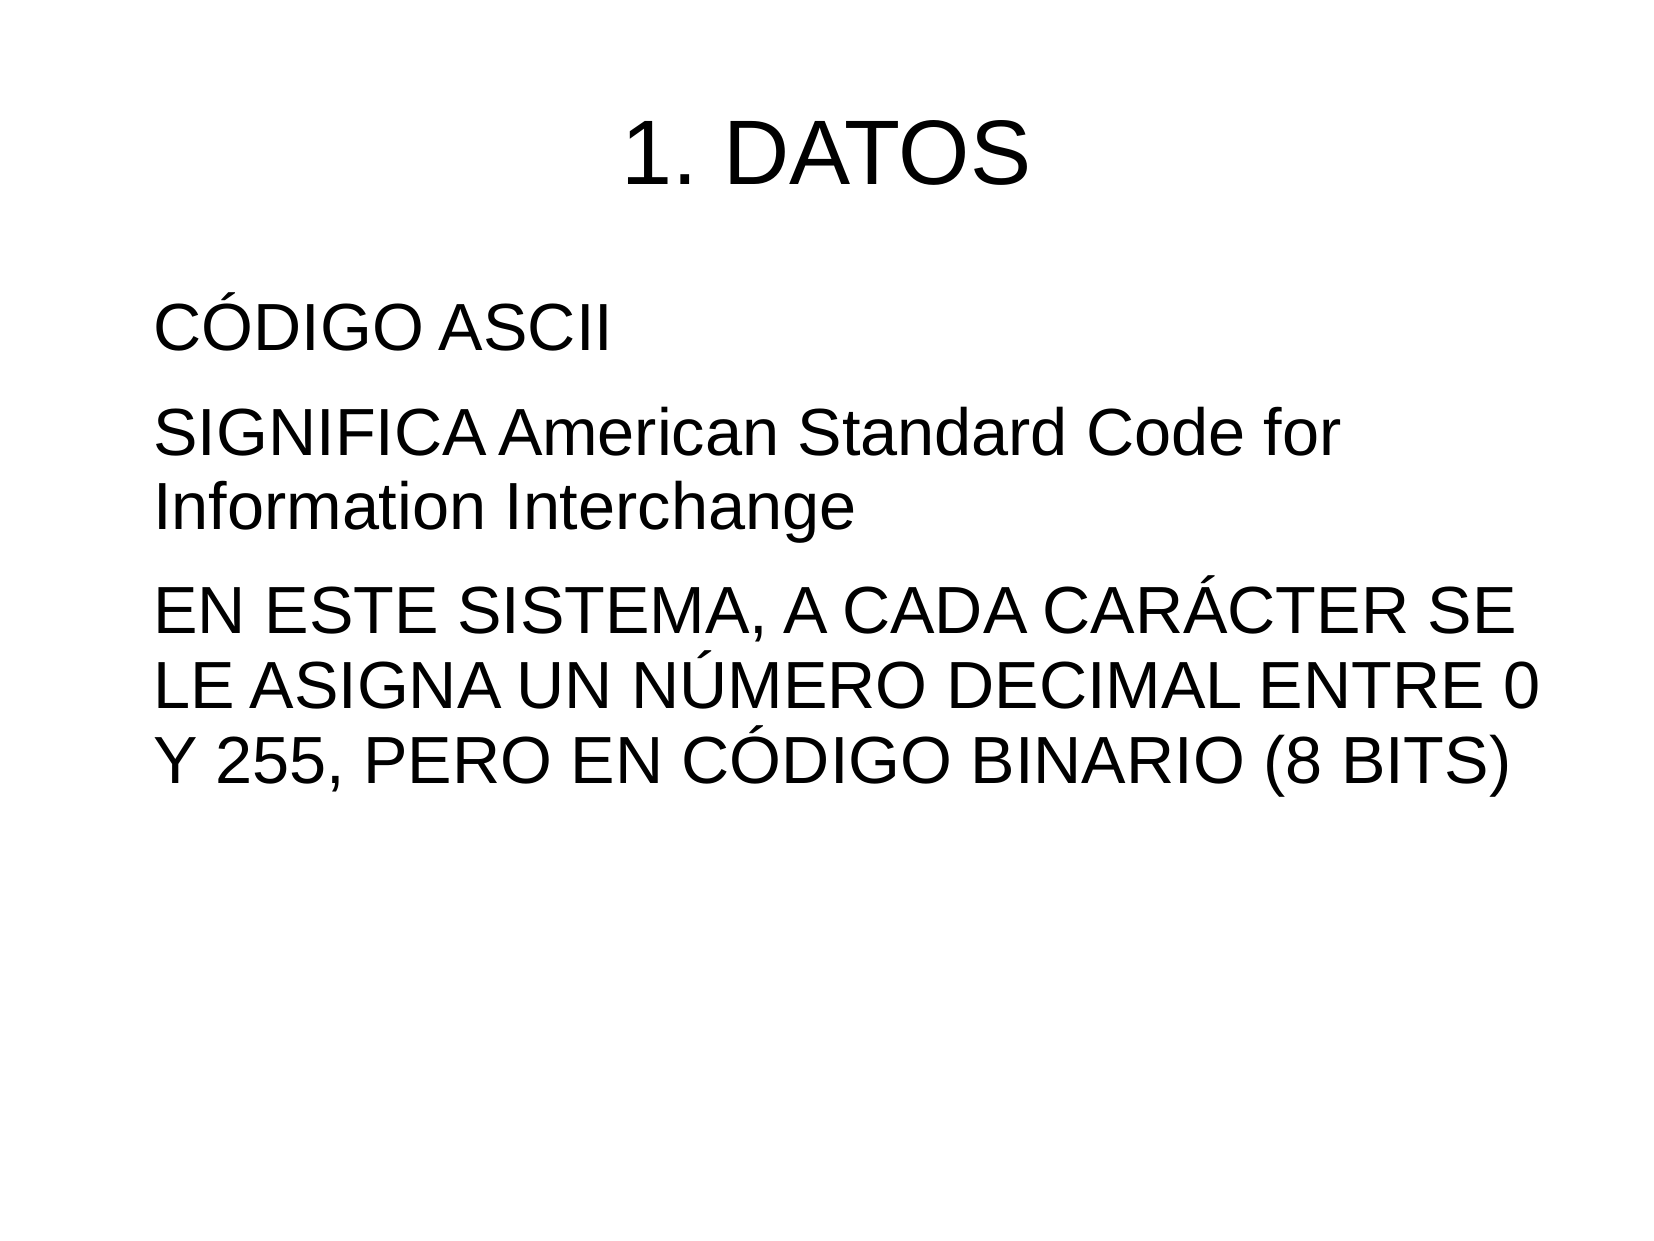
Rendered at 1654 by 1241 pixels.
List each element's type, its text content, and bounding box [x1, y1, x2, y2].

title 1. DATOS [82, 56, 1571, 250]
list CÓDIGO ASCII SIGNIFICA American Standard Code for Information Interchange EN ESTE SISTEMA, A CADA CARÁCTER SE LE ASIGNA UN NÚMERO DECIMAL ENTRE 0 Y 255, PERO EN CÓDIGO BINARIO (8 BITS) [82, 290, 1571, 1109]
